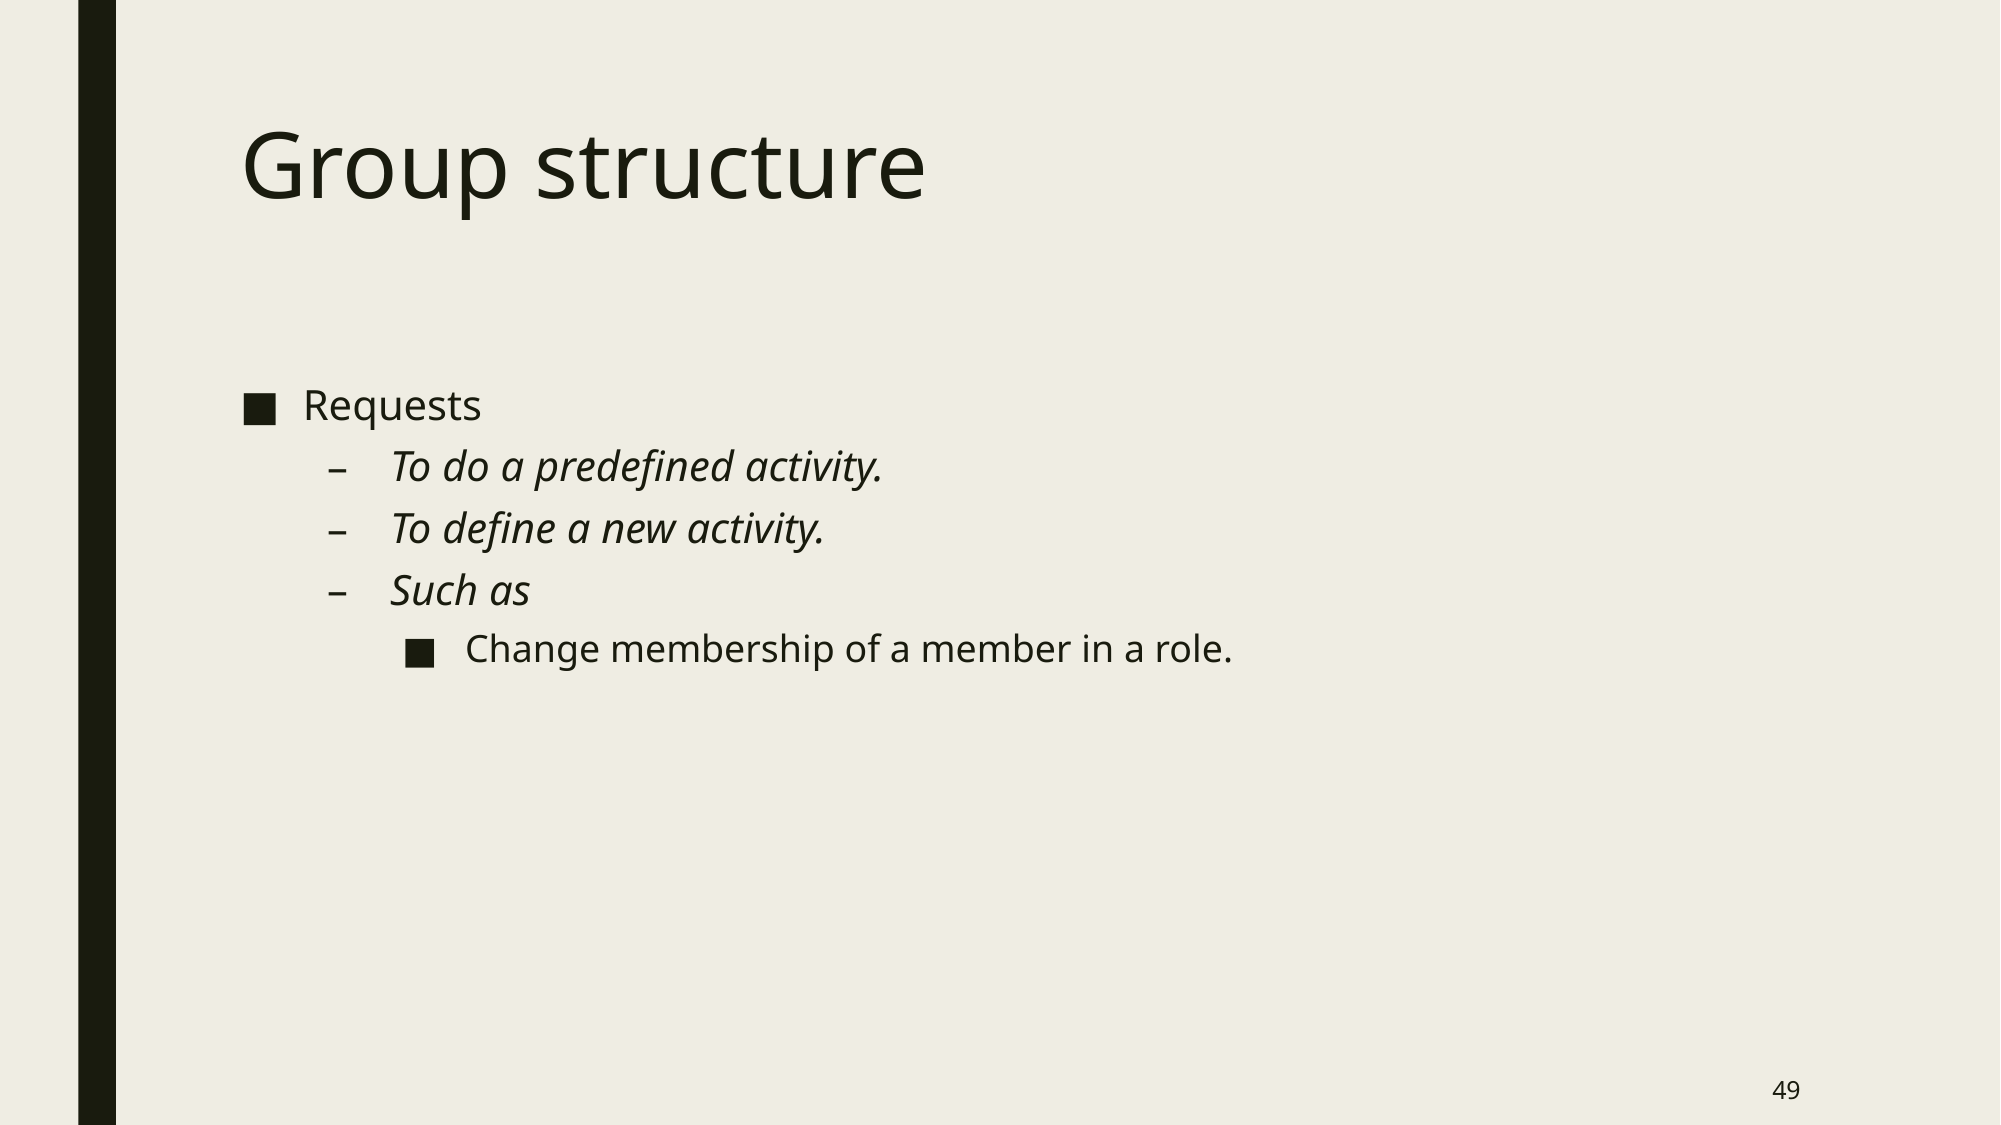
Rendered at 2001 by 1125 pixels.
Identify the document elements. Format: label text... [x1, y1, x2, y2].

list Requests To do a predefined activity. To define a new activity. Such as Change membership of a member in a role. [225, 375, 1800, 963]
slide_number <number> [1553, 1058, 1816, 1125]
title Group structure [225, 112, 1800, 357]
